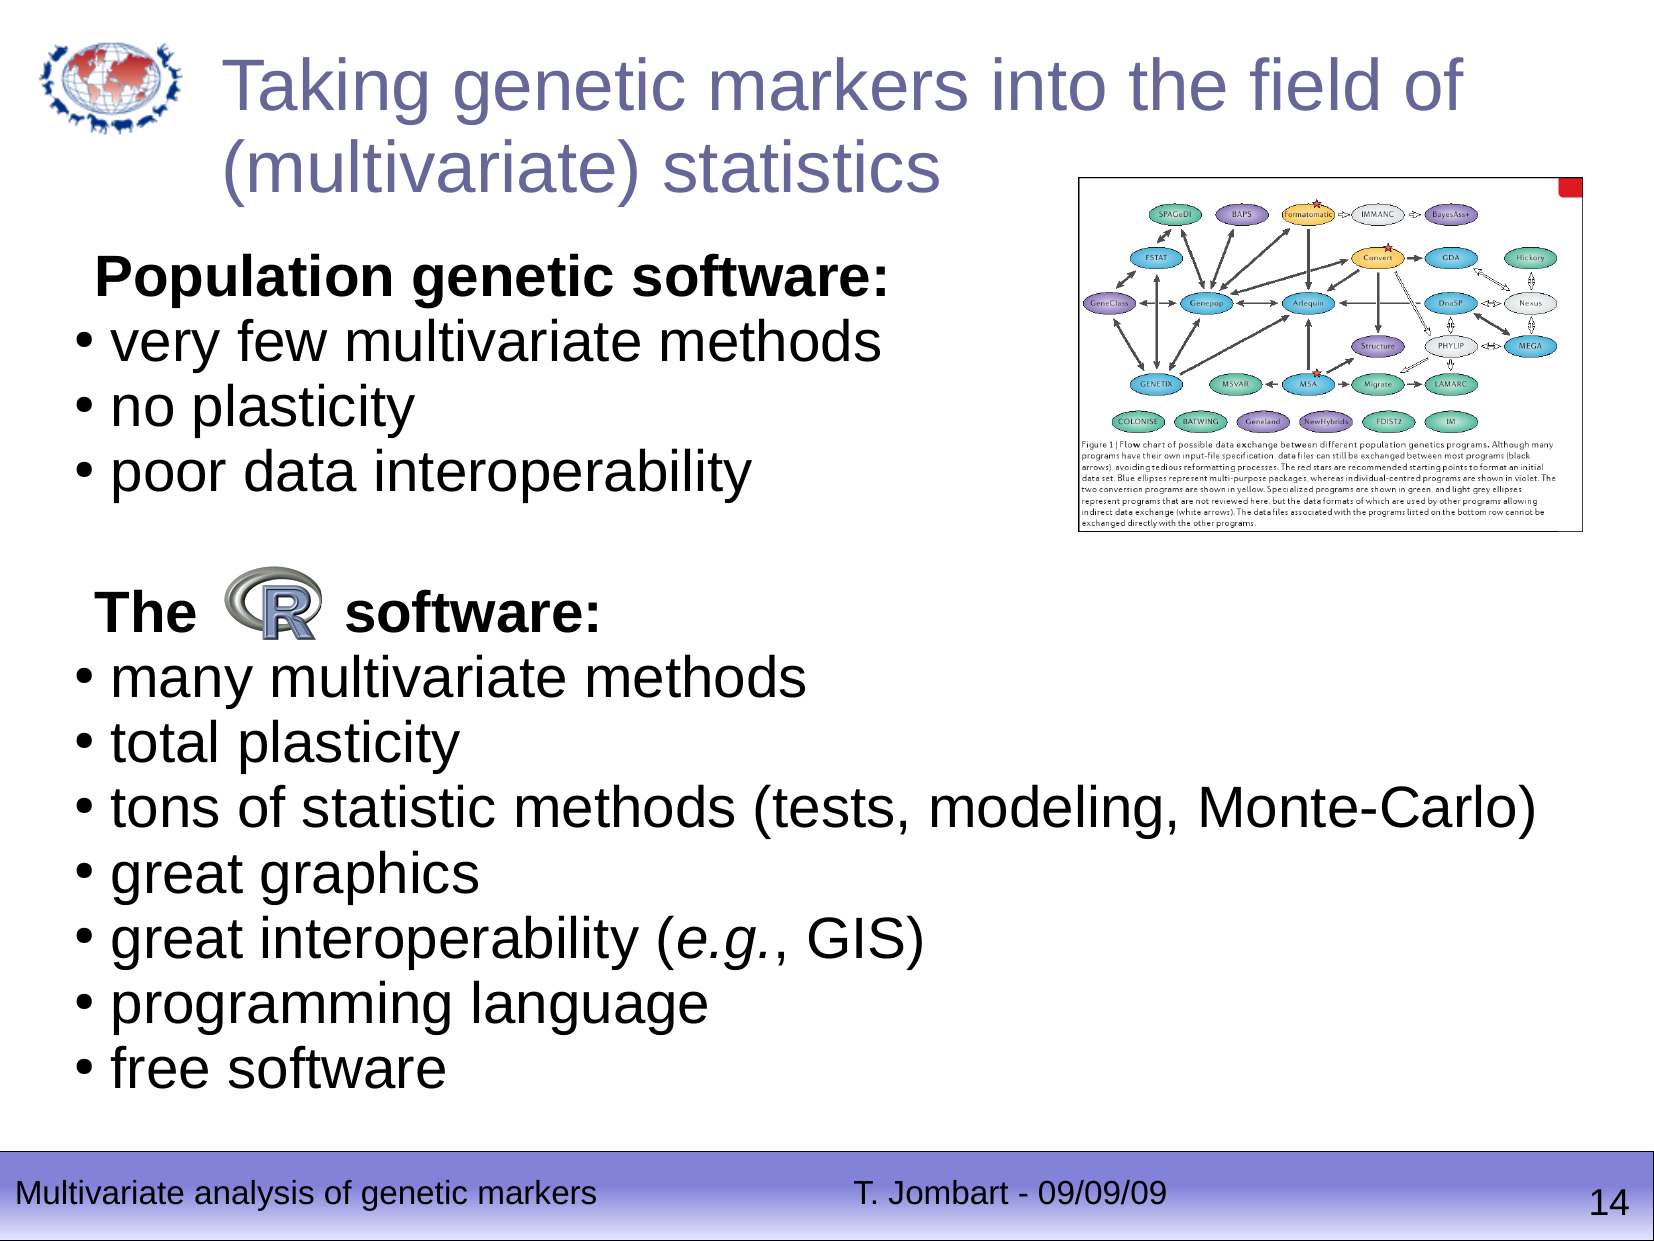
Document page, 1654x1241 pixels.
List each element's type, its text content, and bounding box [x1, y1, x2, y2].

text_box Taking genetic markers into the field of (multivariate) statistics [206, 37, 1654, 216]
text_box Population genetic software: very few multivariate methods no plasticity poor data interoperability [59, 236, 1078, 512]
text_box T. Jombart - 09/09/09 [838, 1167, 1202, 1225]
text_box Multivariate analysis of genetic markers [0, 1167, 614, 1220]
picture [224, 566, 322, 640]
text_box The software: many multivariate methods total plasticity tons of statistic methods (tests, modeling, Monte-Carlo) great graphics great interoperability (e.g., GIS) programming language free software [59, 572, 1654, 1108]
picture [25, 29, 186, 144]
text_box 14 [1573, 1174, 1654, 1232]
text_box [0, 1151, 1654, 1241]
picture [1078, 177, 1583, 532]
